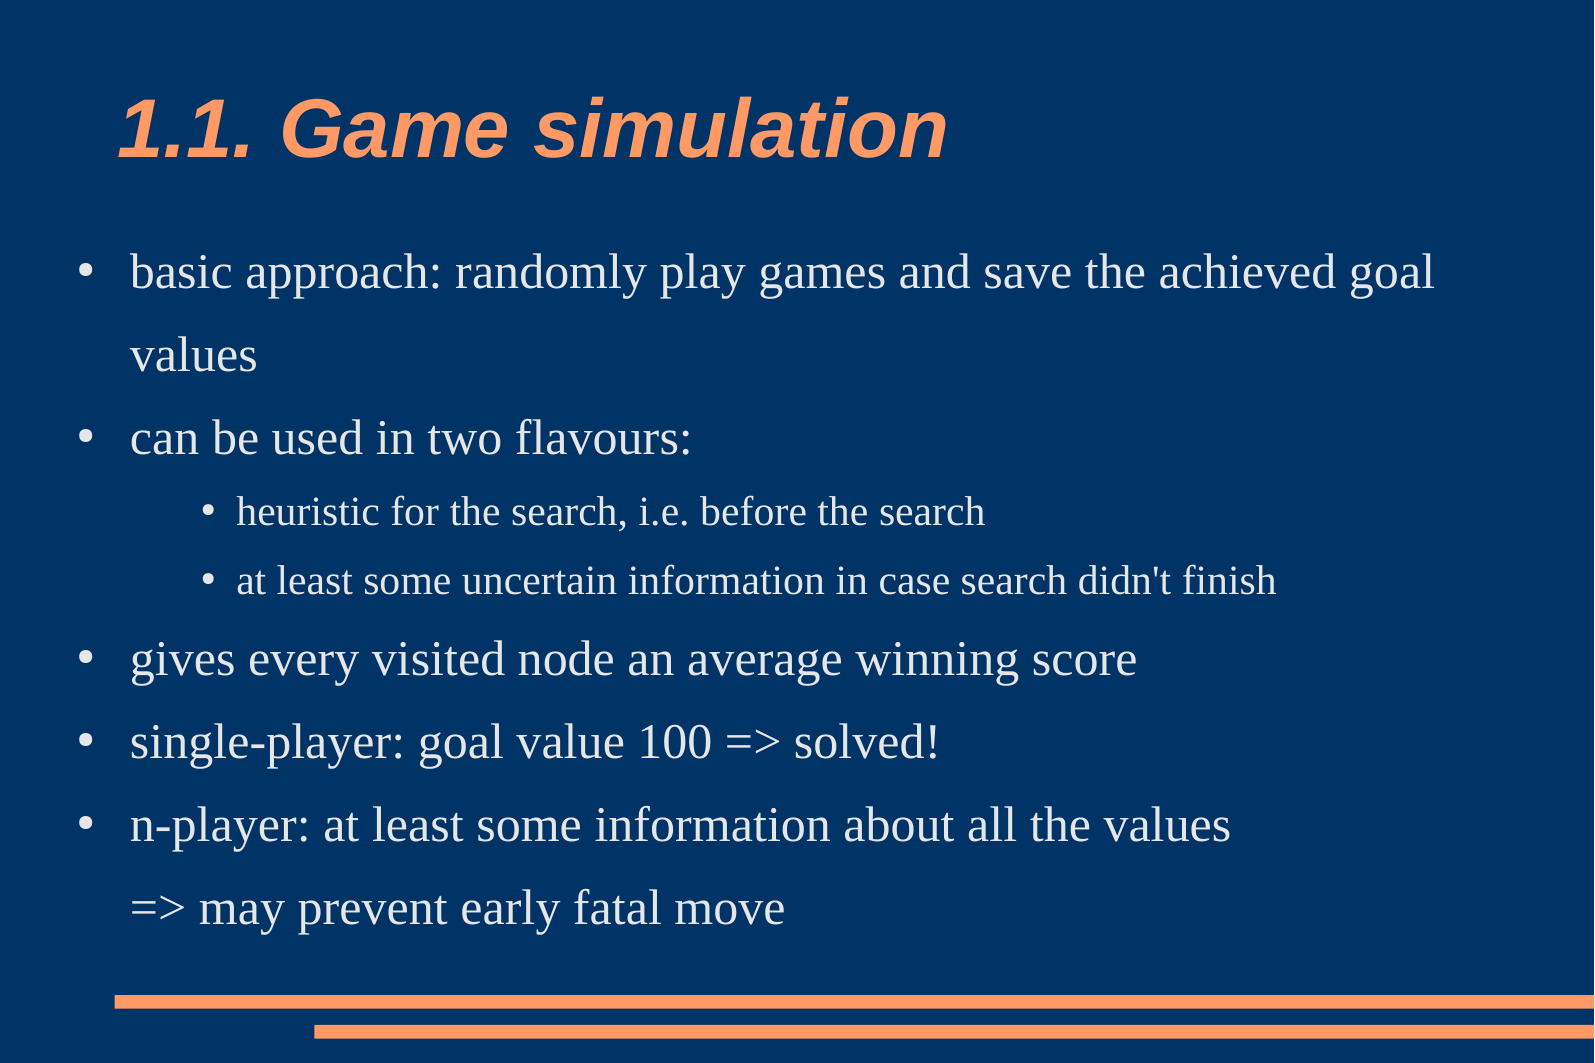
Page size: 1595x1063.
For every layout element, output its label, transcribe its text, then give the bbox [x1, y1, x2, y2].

list basic approach: randomly play games and save the achieved goal values can be used in two flavours: heuristic for the search, i.e. before the search at least some uncertain information in case search didn't finish gives every visited node an average winning score single-player: goal value 100 => solved! n-player: at least some information about all the values => may prevent early fatal move [59, 216, 1565, 911]
title 1.1. Game simulation [117, 39, 1479, 216]
